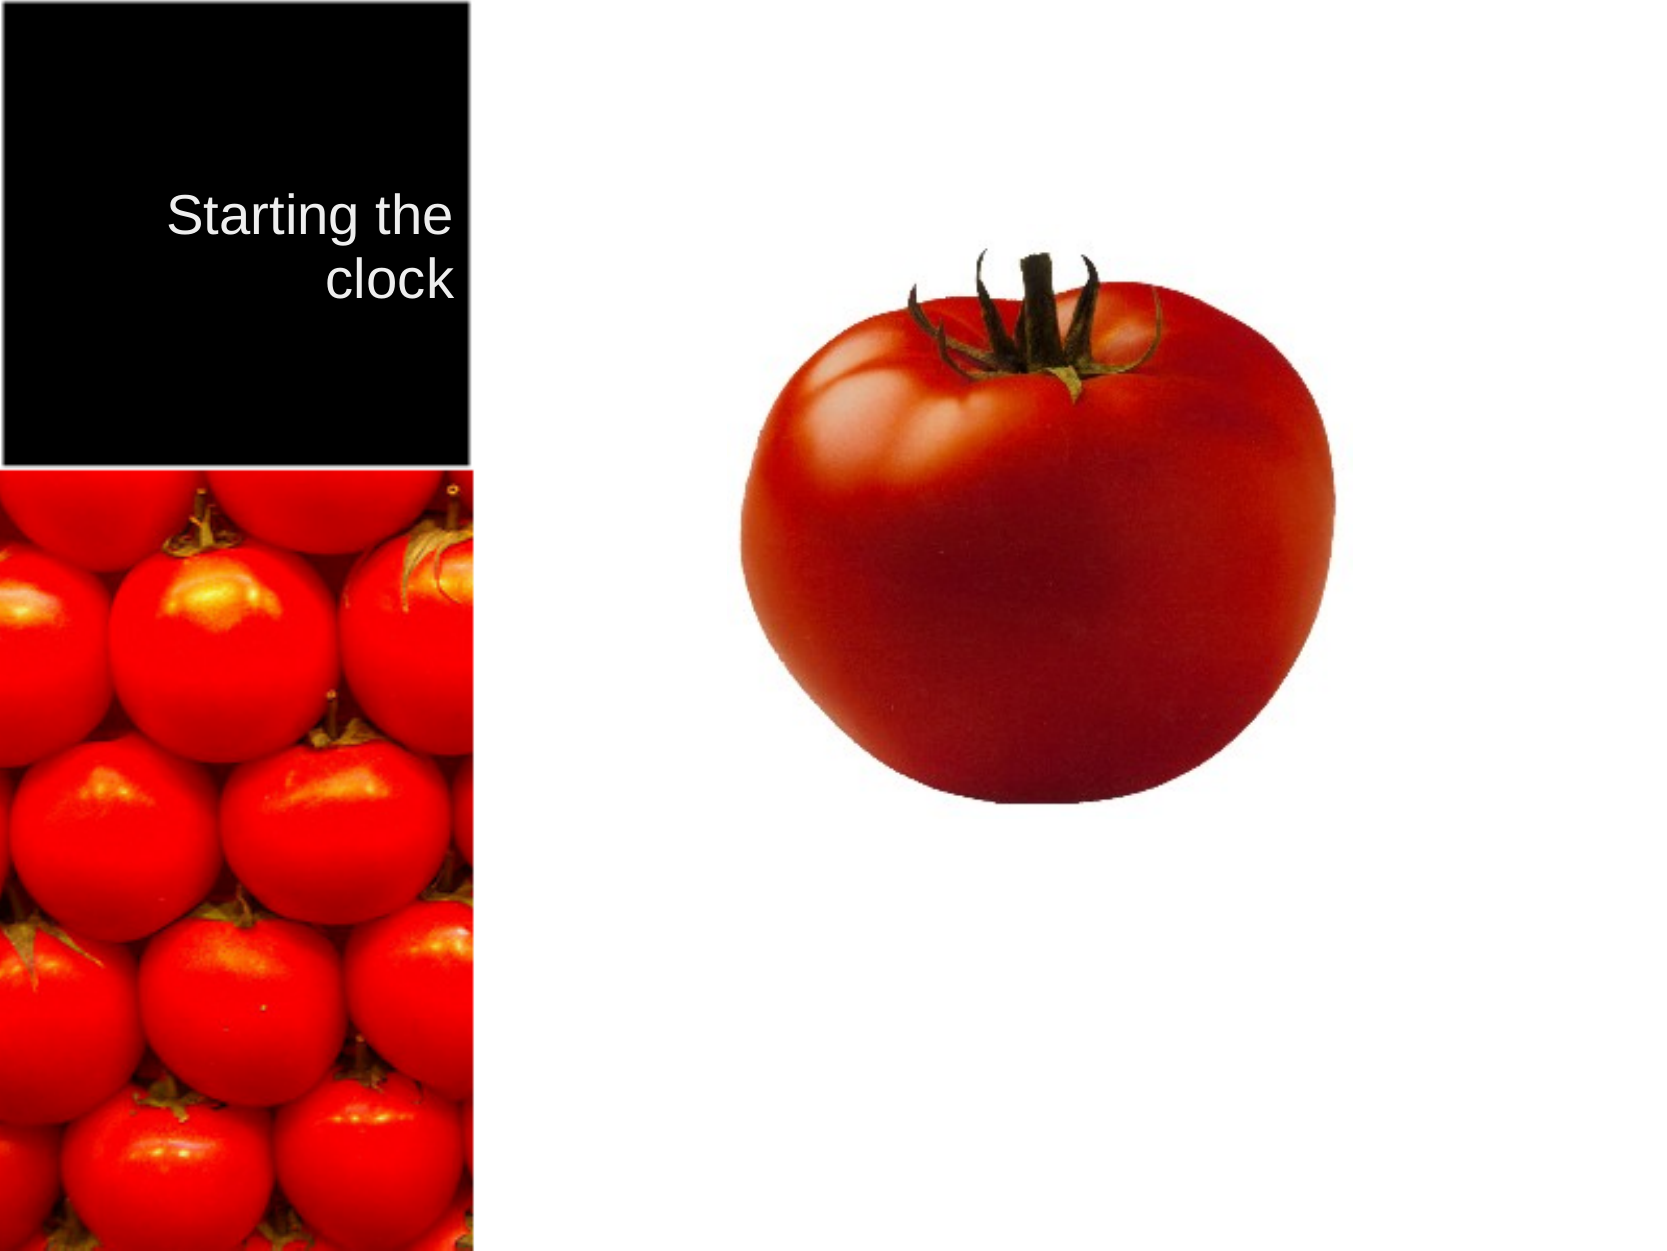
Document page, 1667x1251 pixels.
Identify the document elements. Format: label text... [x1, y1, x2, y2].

text_box Starting the clock [24, 183, 455, 312]
picture [0, 0, 1667, 1251]
